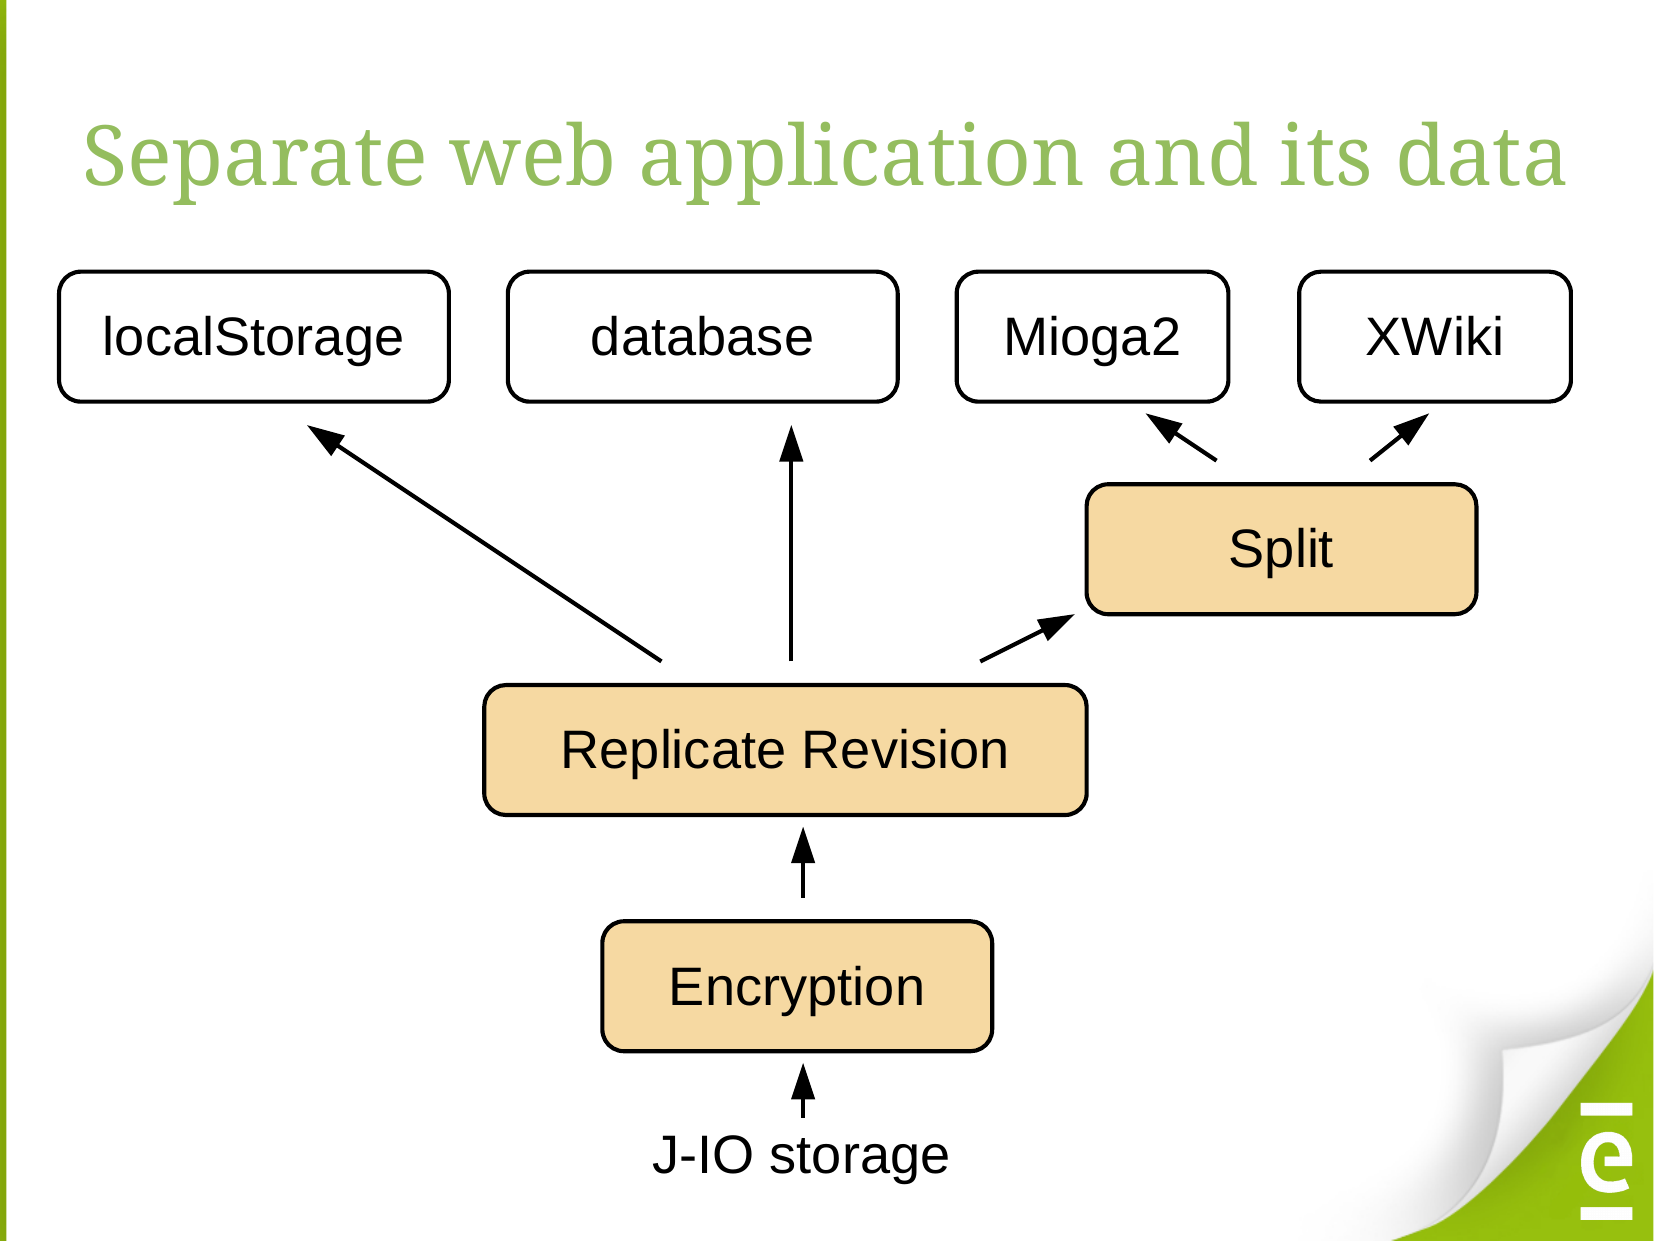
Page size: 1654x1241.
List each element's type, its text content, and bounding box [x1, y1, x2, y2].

text_box localStorage [59, 271, 449, 402]
text_box J-IO storage [637, 1117, 966, 1193]
picture [0, 0, 1654, 1241]
text_box Split [1086, 484, 1477, 615]
text_box XWiki [1299, 271, 1571, 402]
text_box Encryption [602, 921, 993, 1052]
text_box Replicate Revision [484, 685, 1087, 816]
title Separate web application and its data [82, 49, 1571, 257]
text_box Mioga2 [956, 271, 1229, 402]
text_box database [507, 271, 898, 402]
